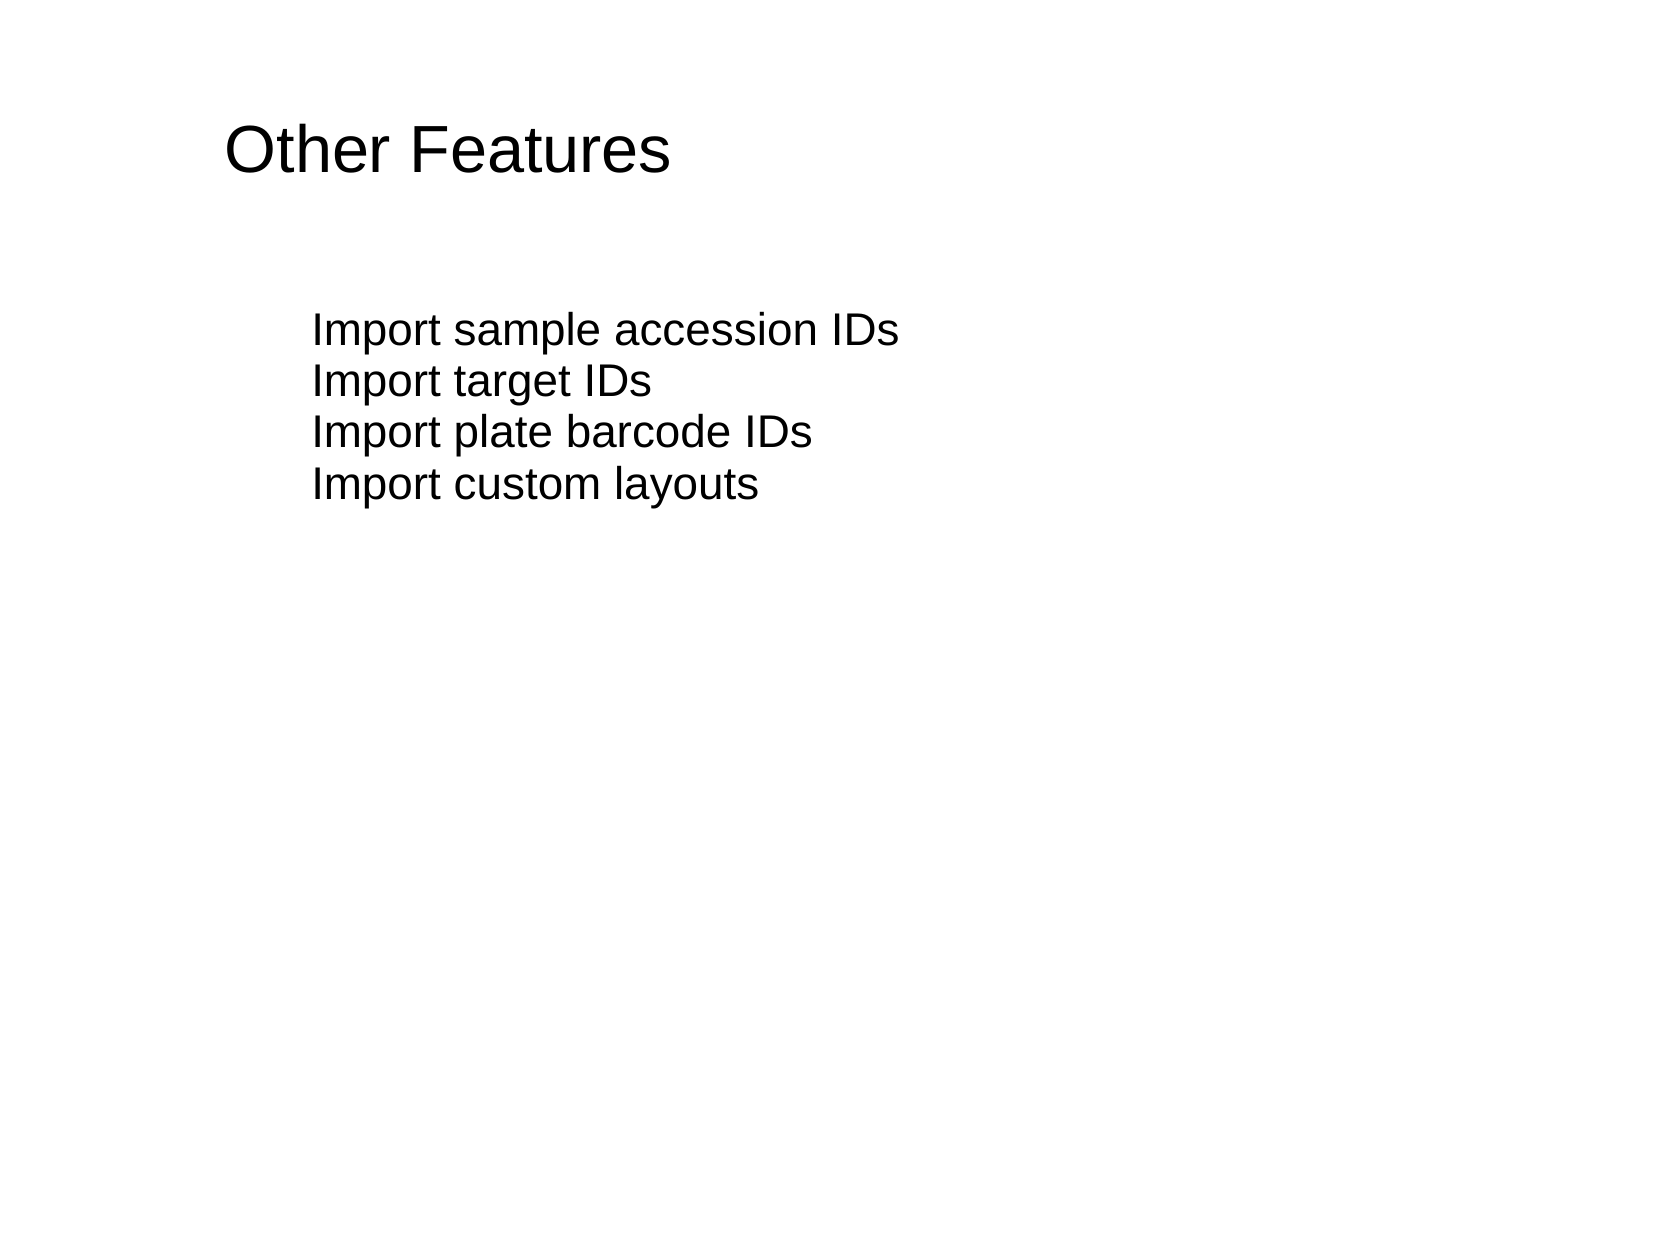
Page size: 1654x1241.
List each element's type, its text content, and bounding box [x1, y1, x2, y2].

text_box Other Features [210, 105, 690, 195]
text_box Import sample accession IDs Import target IDs Import plate barcode IDs Import custom layouts [296, 296, 916, 619]
